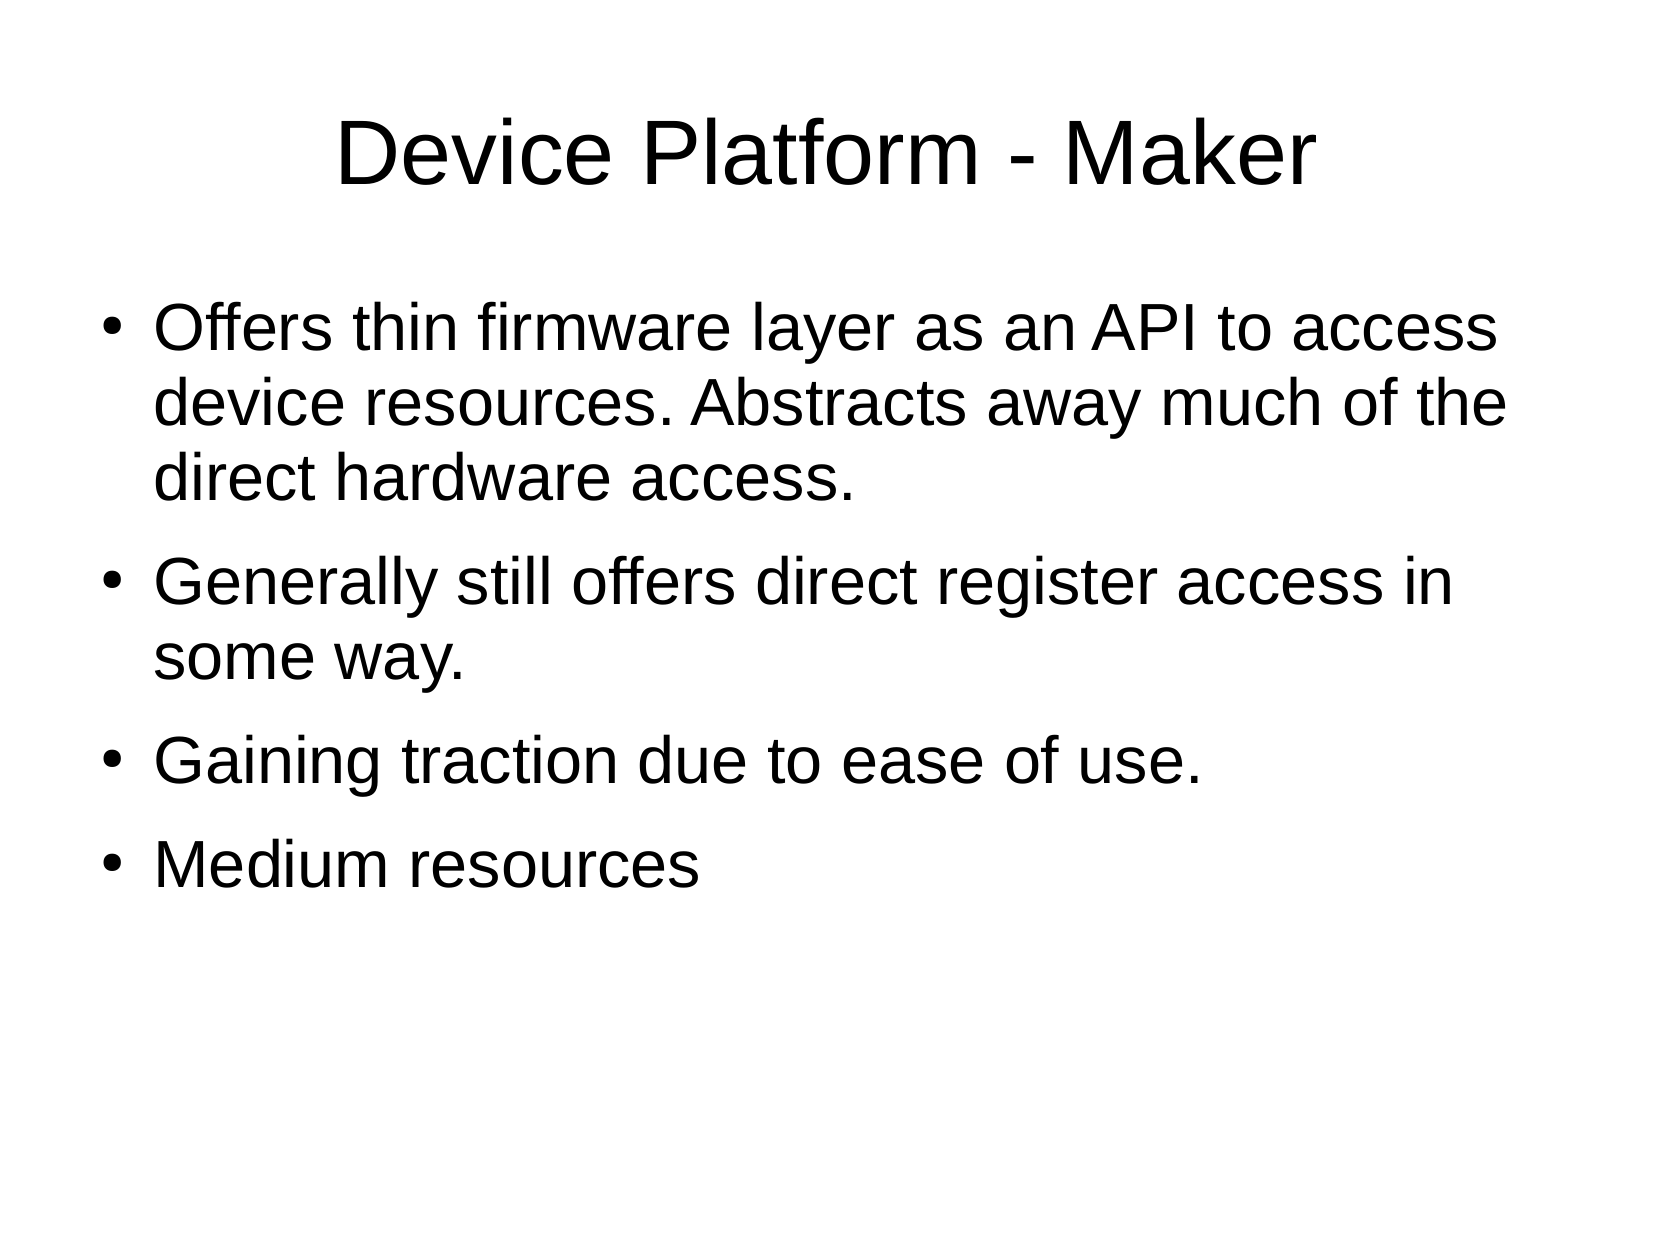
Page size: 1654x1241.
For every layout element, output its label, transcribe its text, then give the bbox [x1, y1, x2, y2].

title Device Platform - Maker [82, 49, 1571, 257]
list Offers thin firmware layer as an API to access device resources. Abstracts away much of the direct hardware access. Generally still offers direct register access in some way. Gaining traction due to ease of use. Medium resources [82, 290, 1571, 1010]
